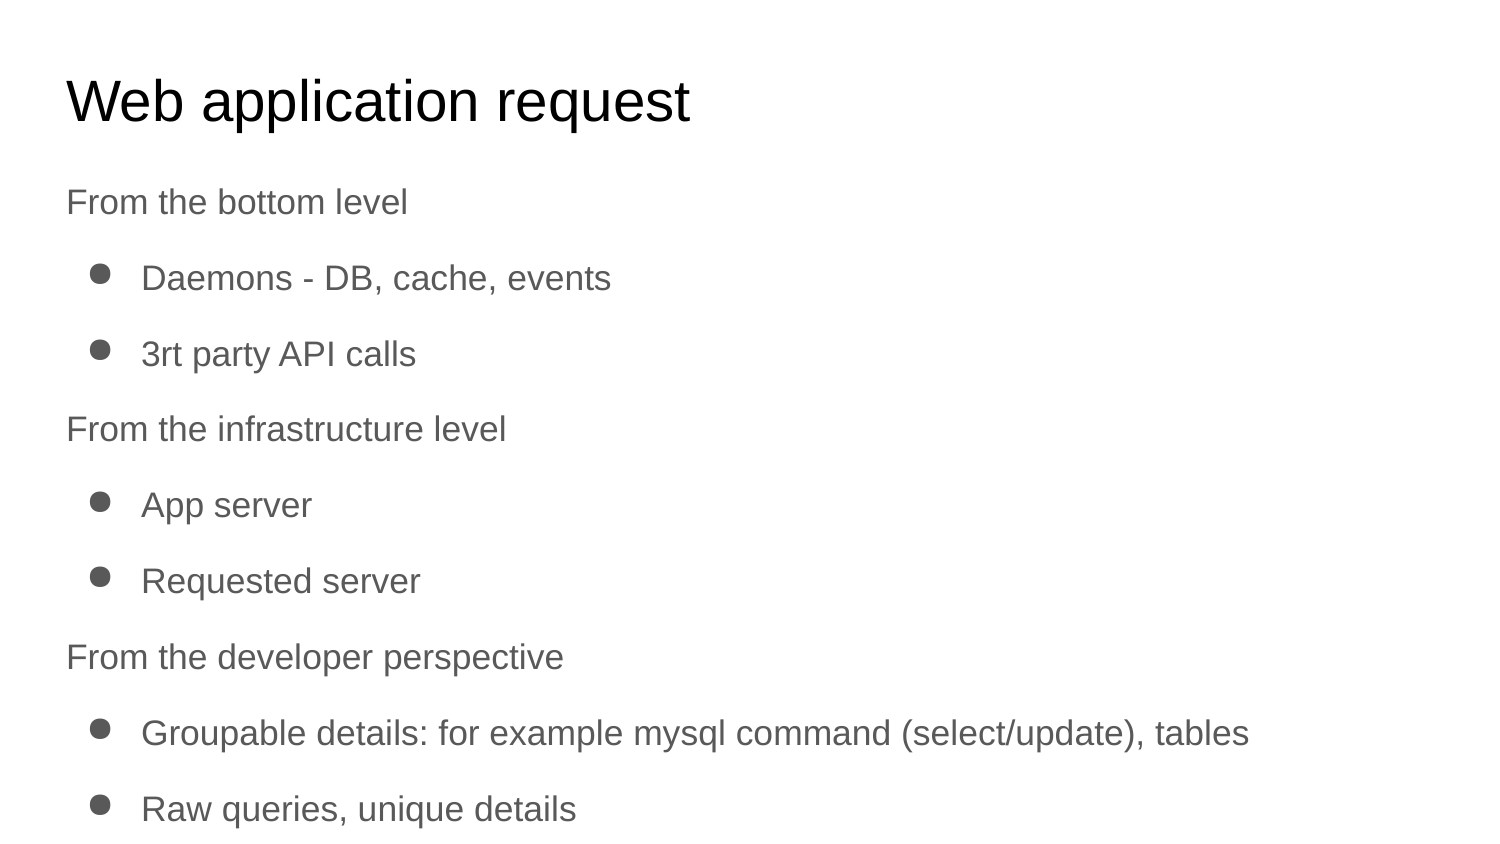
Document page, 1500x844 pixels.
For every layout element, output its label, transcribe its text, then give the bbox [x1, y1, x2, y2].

list From the bottom level Daemons - DB, cache, events 3rt party API calls From the infrastructure level App server Requested server From the developer perspective Groupable details: for example mysql command (select/update), tables Raw queries, unique details [51, 164, 1449, 811]
title Web application request [51, 48, 1449, 142]
